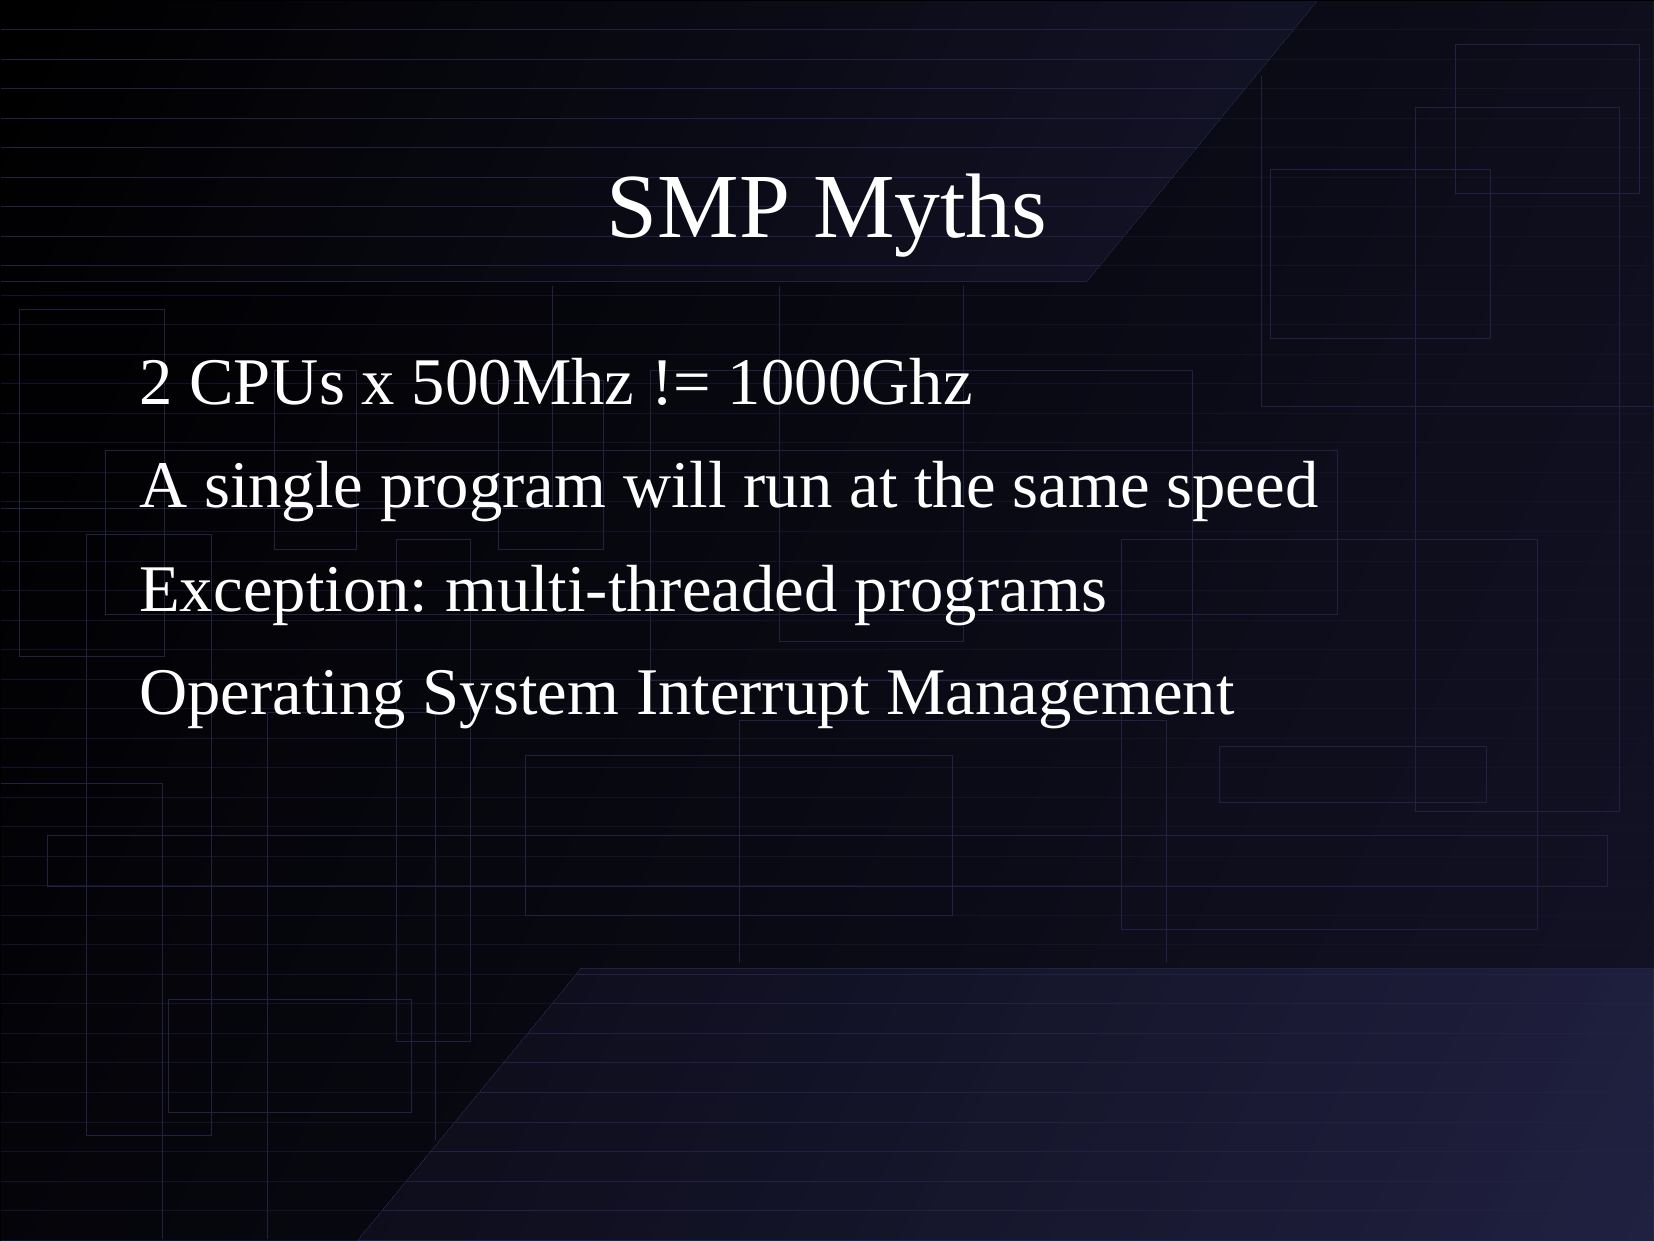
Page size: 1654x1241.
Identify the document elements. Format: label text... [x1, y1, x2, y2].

title SMP Myths [121, 102, 1534, 311]
list 2 CPUs x 500Mhz != 1000Ghz A single program will run at the same speed Exception: multi-threaded programs Operating System Interrupt Management [121, 344, 1534, 1127]
